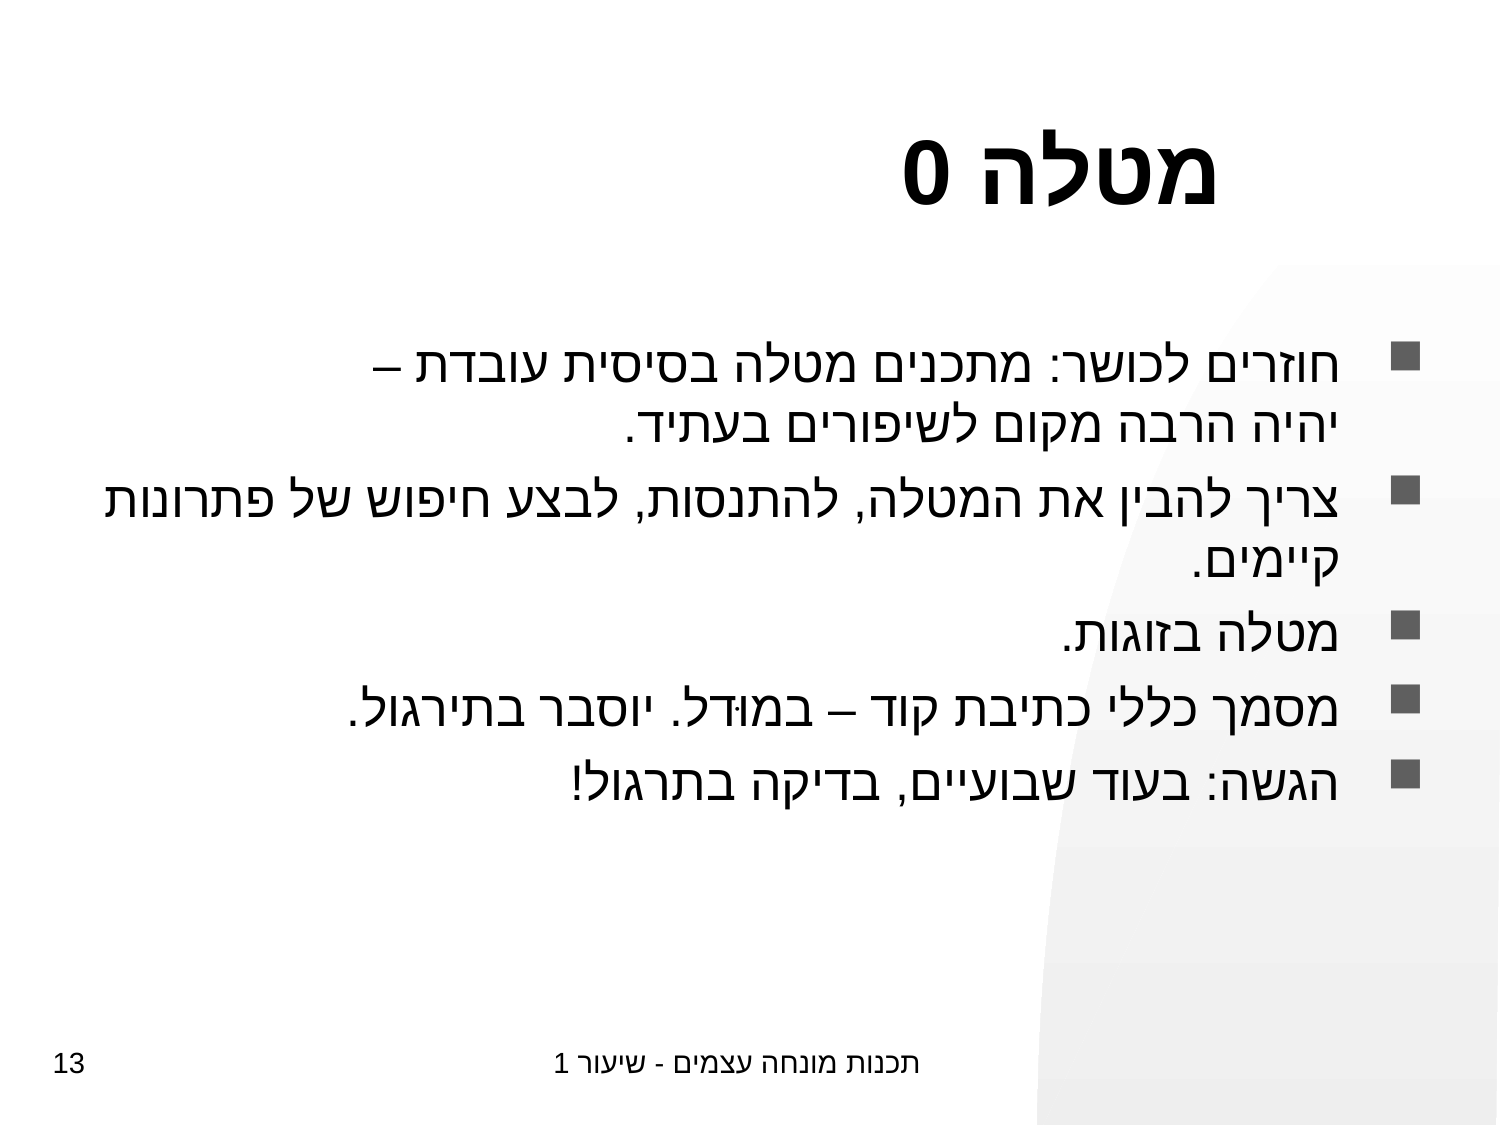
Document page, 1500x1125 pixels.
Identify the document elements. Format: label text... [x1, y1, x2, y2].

text_box מטלה 0 [12, 75, 1238, 288]
text_box תכנות מונחה עצמים - שיעור 1 [500, 1051, 975, 1100]
text_box חוזרים לכושר: מתכנים מטלה בסיסית עובדת – יהיה הרבה מקום לשיפורים בעתיד‏. צריך להבין את המטלה, להתנסות, לבצע חיפוש של פתרונות קיימים. מטלה בזוגות. מסמך כללי כתיבת קוד – במוּדל. יוסבר בתירגול. הגשה: בעוד שבועיים, בדיקה בתרגול! [12, 324, 1441, 1051]
text_box <number> [37, 1051, 350, 1100]
